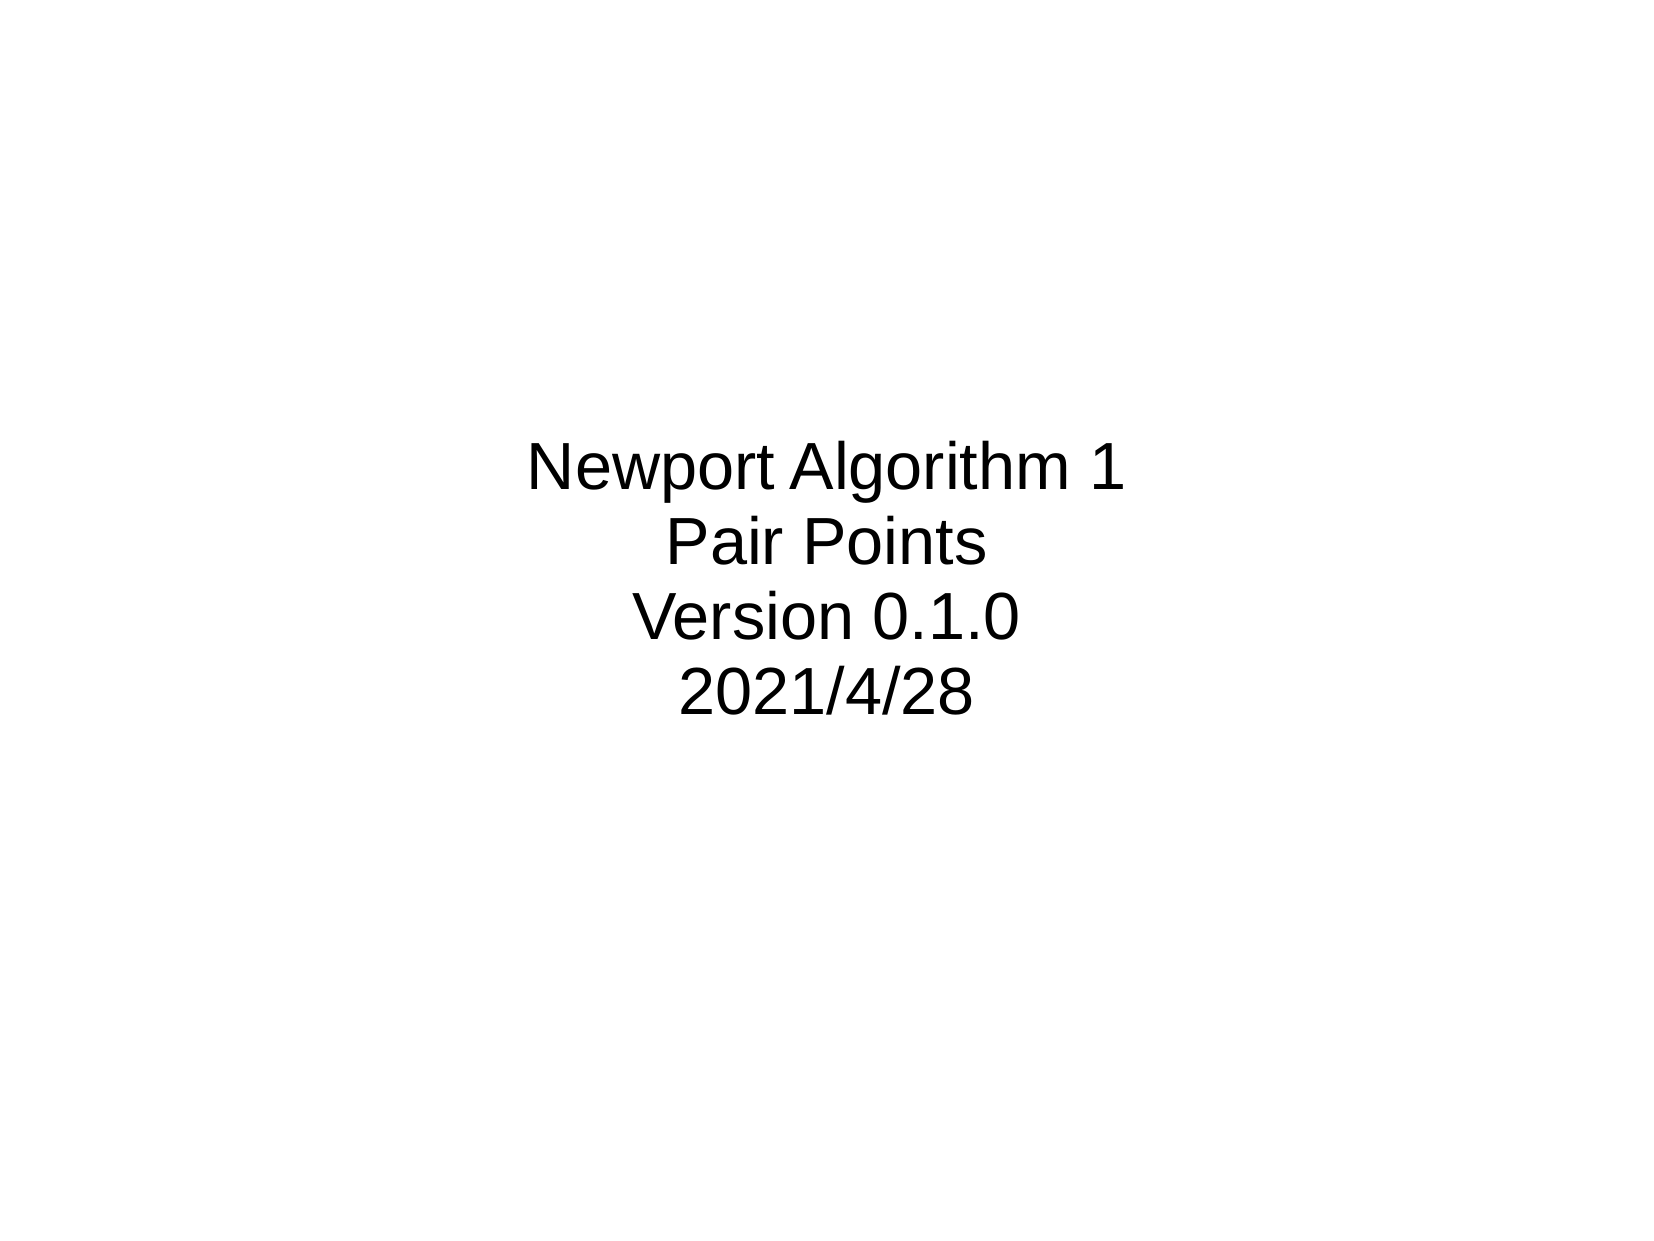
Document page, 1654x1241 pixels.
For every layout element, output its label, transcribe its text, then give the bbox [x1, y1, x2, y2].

subtitle Newport Algorithm 1 Pair Points Version 0.1.0 2021/4/28 [82, 49, 1571, 1109]
